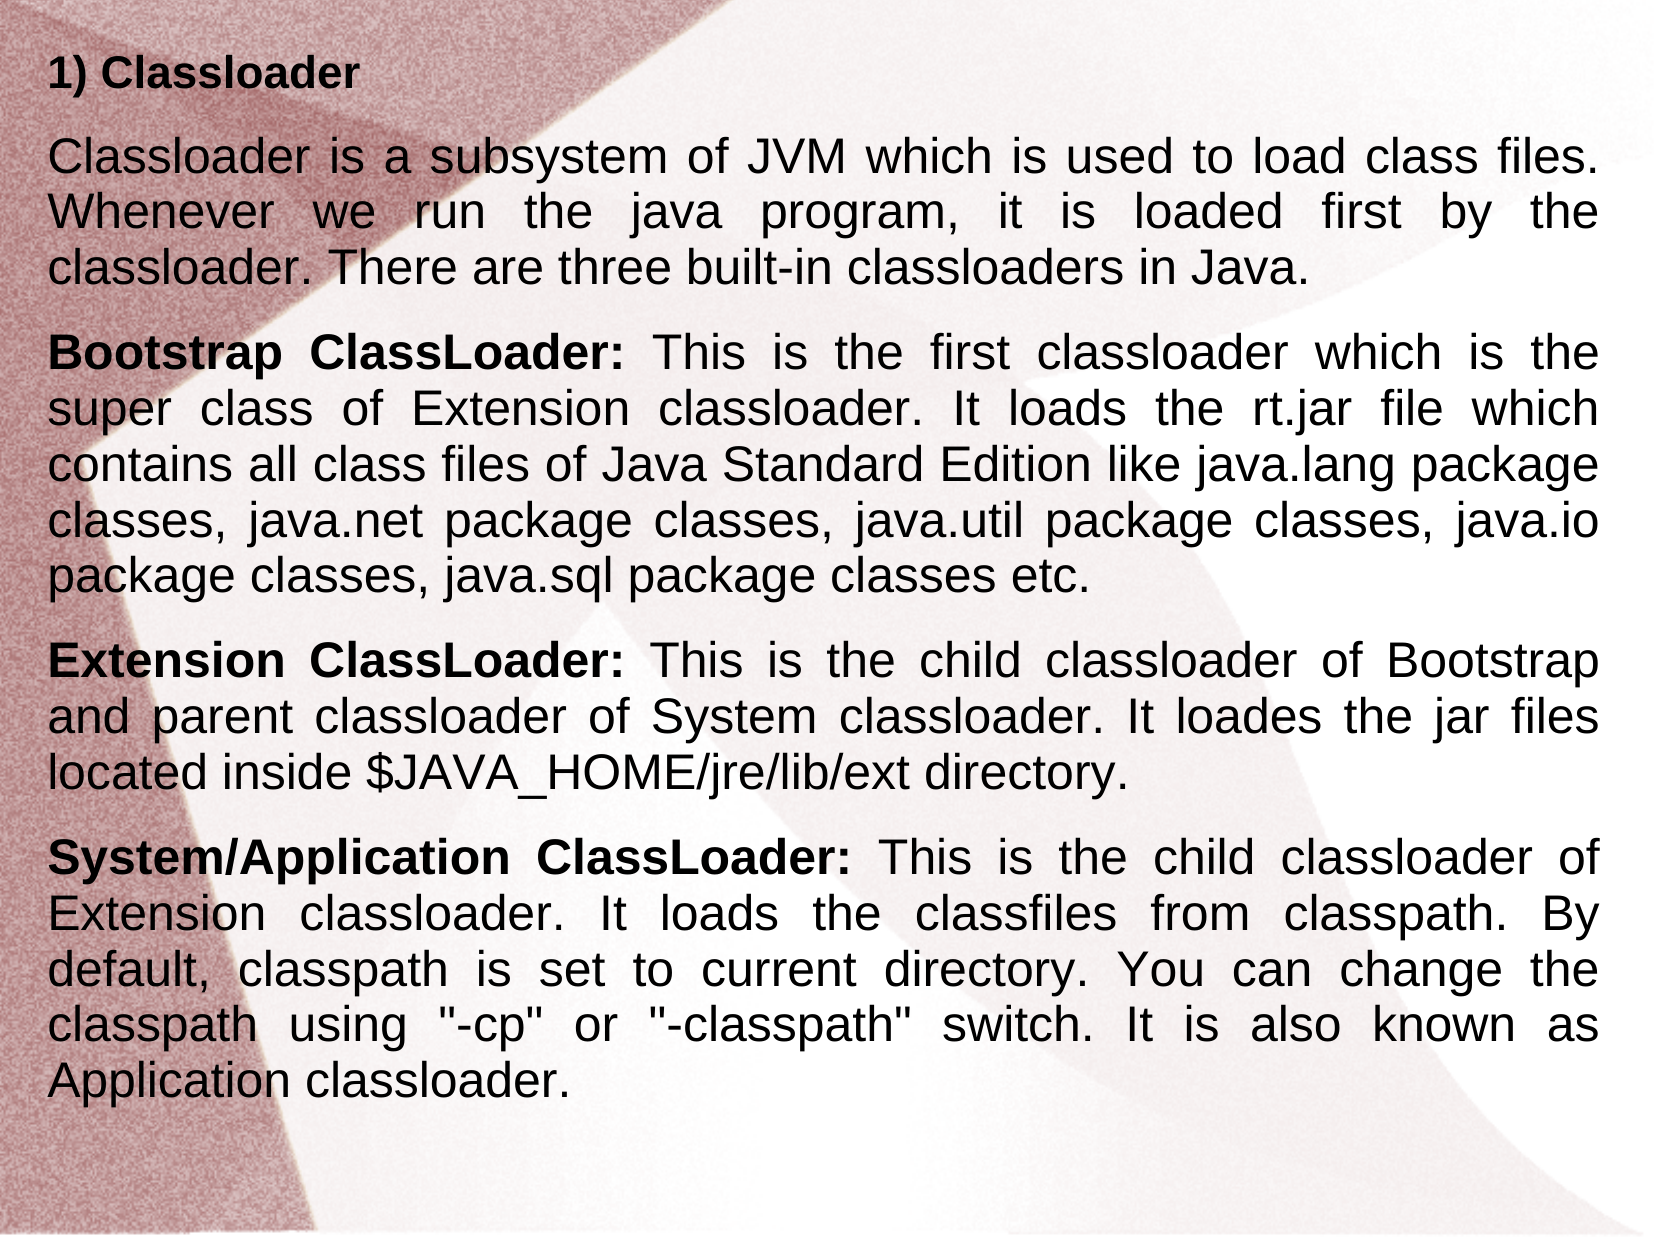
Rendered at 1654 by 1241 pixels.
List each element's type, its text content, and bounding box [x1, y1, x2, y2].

list 1) Classloader Classloader is a subsystem of JVM which is used to load class files. Whenever we run the java program, it is loaded first by the classloader. There are three built-in classloaders in Java. Bootstrap ClassLoader: This is the first classloader which is the super class of Extension classloader. It loads the rt.jar file which contains all class files of Java Standard Edition like java.lang package classes, java.net package classes, java.util package classes, java.io package classes, java.sql package classes etc. Extension ClassLoader: This is the child classloader of Bootstrap and parent classloader of System classloader. It loades the jar files located inside $JAVA_HOME/jre/lib/ext directory. System/Application ClassLoader: This is the child classloader of Extension classloader. It loads the classfiles from classpath. By default, classpath is set to current directory. You can change the classpath using "-cp" or "-classpath" switch. It is also known as Application classloader. [47, 47, 1601, 1205]
picture [0, 0, 1654, 1241]
